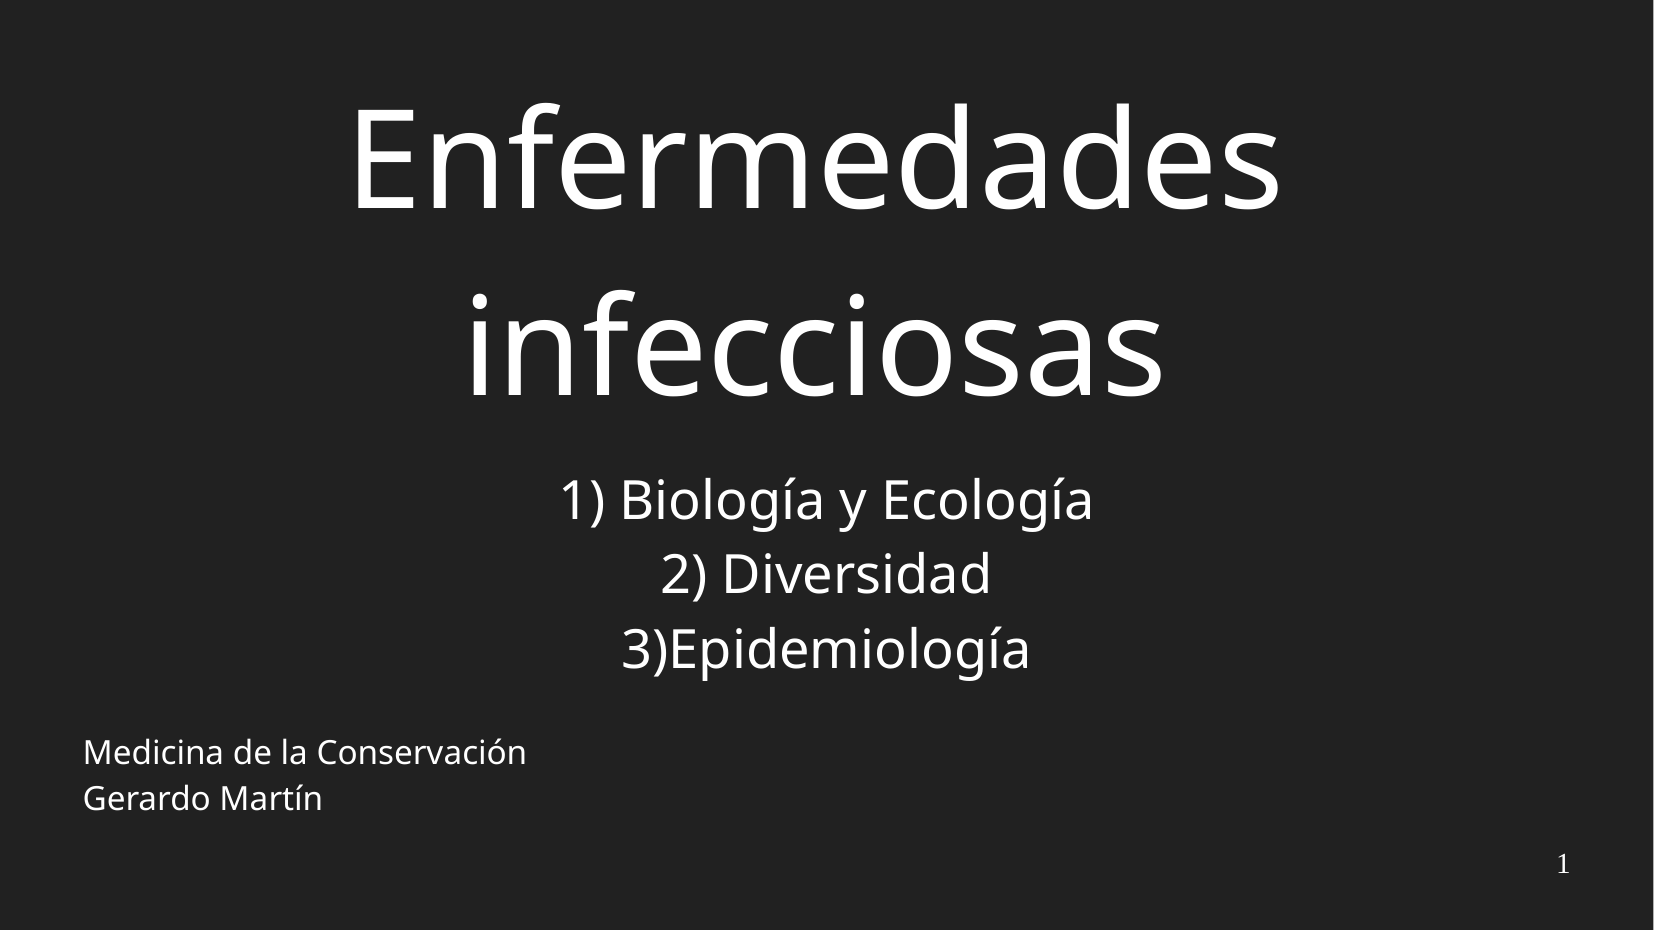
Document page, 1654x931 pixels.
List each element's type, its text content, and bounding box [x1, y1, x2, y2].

title Enfermedades infecciosas [177, 83, 1453, 414]
subtitle Biología y Ecología Diversidad Epidemiología Medicina de la Conservación Gerardo Martín [82, 371, 1571, 911]
